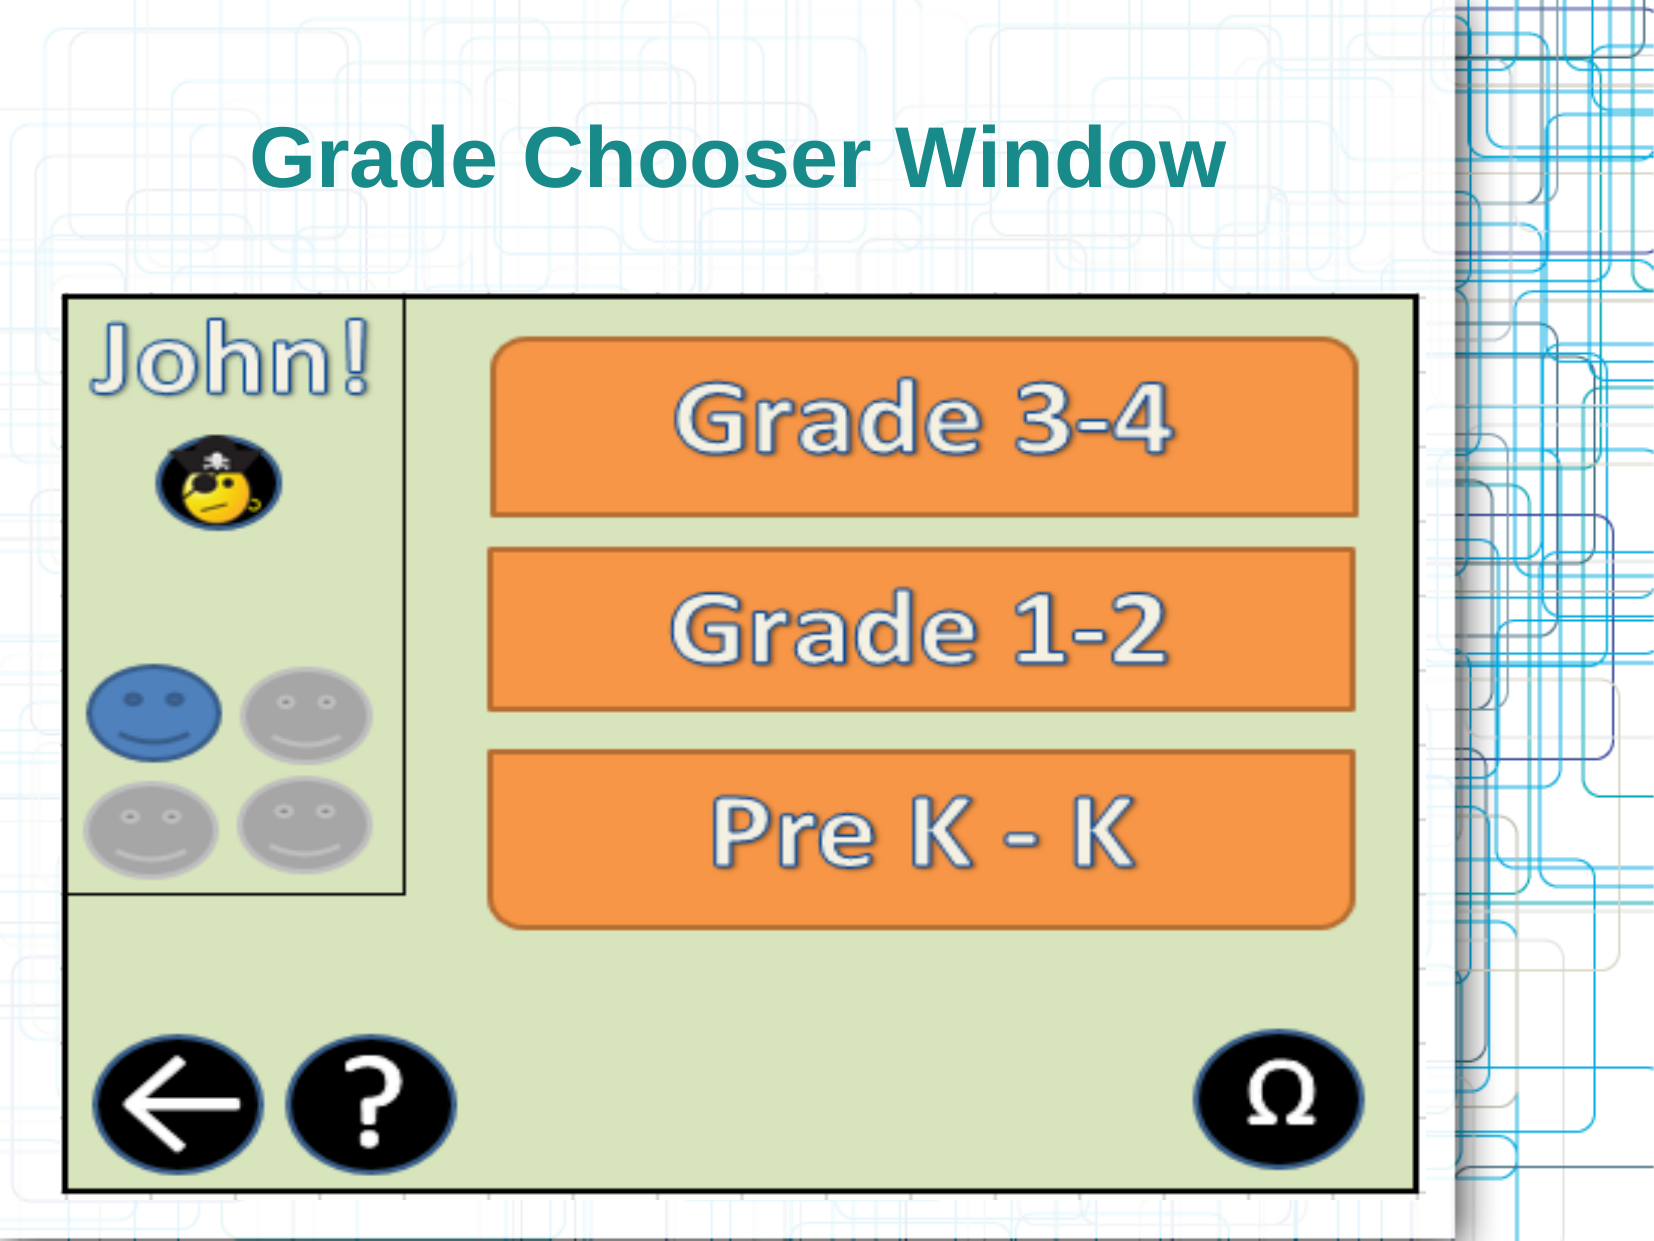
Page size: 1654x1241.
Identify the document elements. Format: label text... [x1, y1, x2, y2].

title Grade Chooser Window [59, 49, 1418, 257]
picture [60, 292, 1426, 1201]
